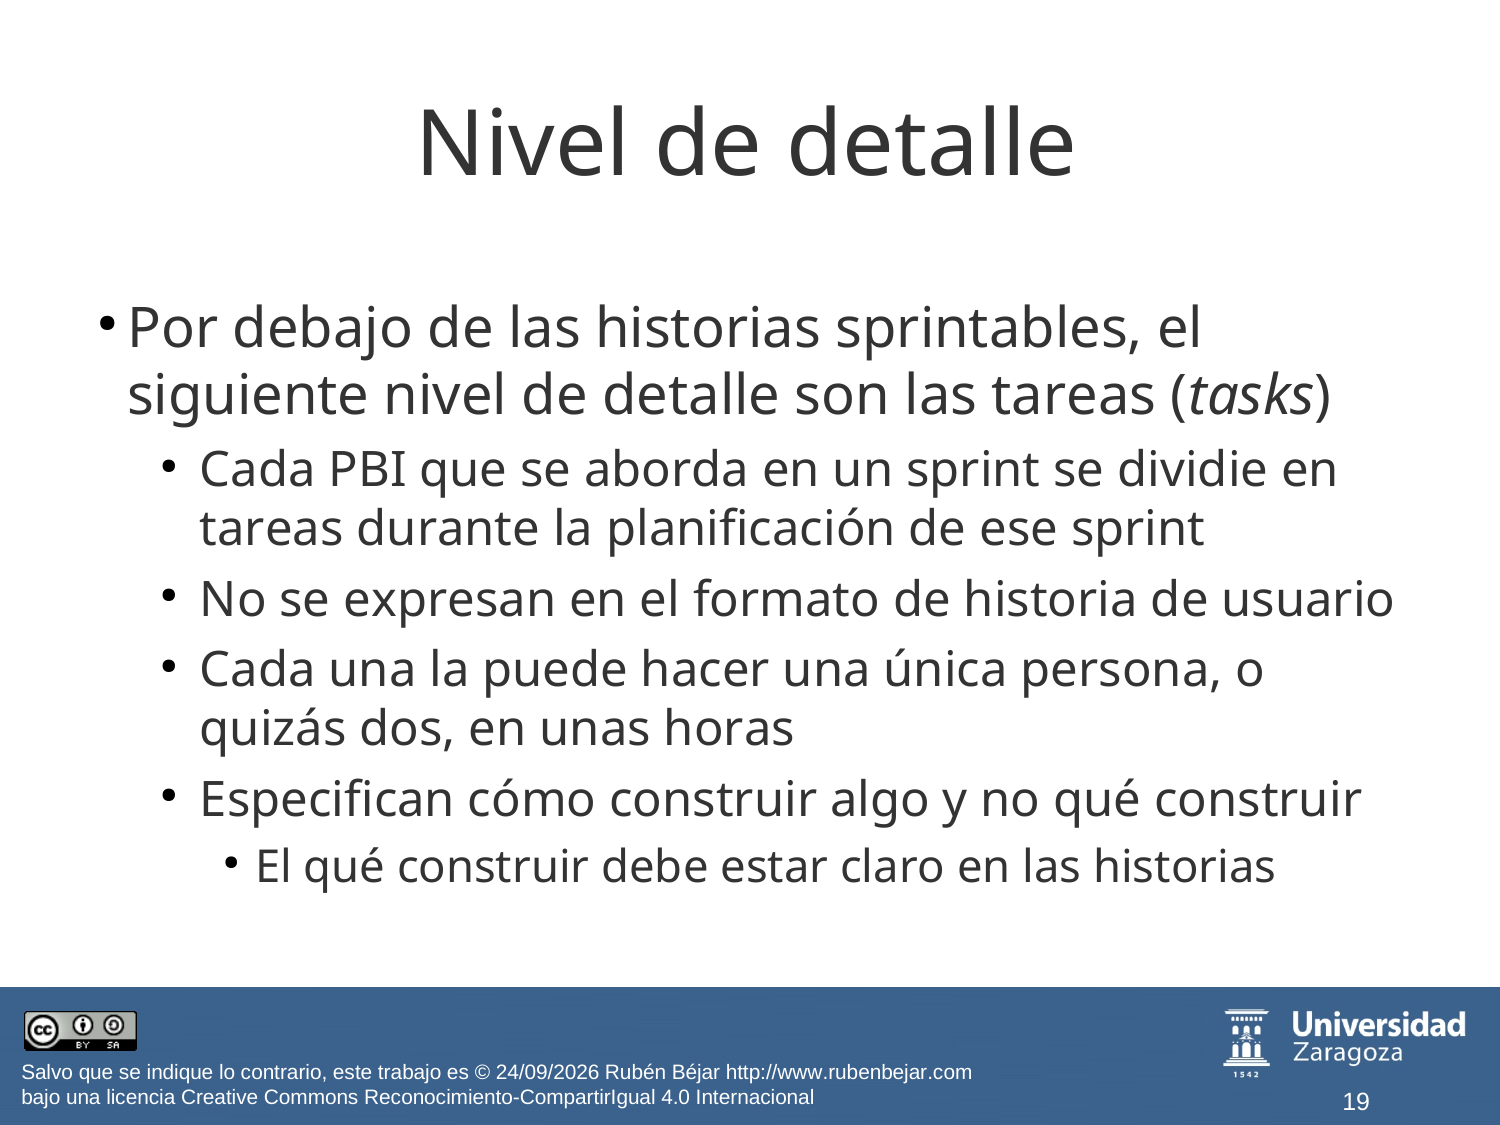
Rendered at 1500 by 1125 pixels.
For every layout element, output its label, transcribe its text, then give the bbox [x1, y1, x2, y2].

picture [0, 987, 1500, 1125]
title Nivel de detalle [74, 21, 1420, 257]
list Por debajo de las historias sprintables, el siguiente nivel de detalle son las tareas (tasks) Cada PBI que se aborda en un sprint se dividie en tareas durante la planificación de ese sprint No se expresan en el formato de historia de usuario Cada una la puede hacer una única persona, o quizás dos, en unas horas Especifican cómo construir algo y no qué construir El qué construir debe estar claro en las historias [82, 283, 1418, 957]
